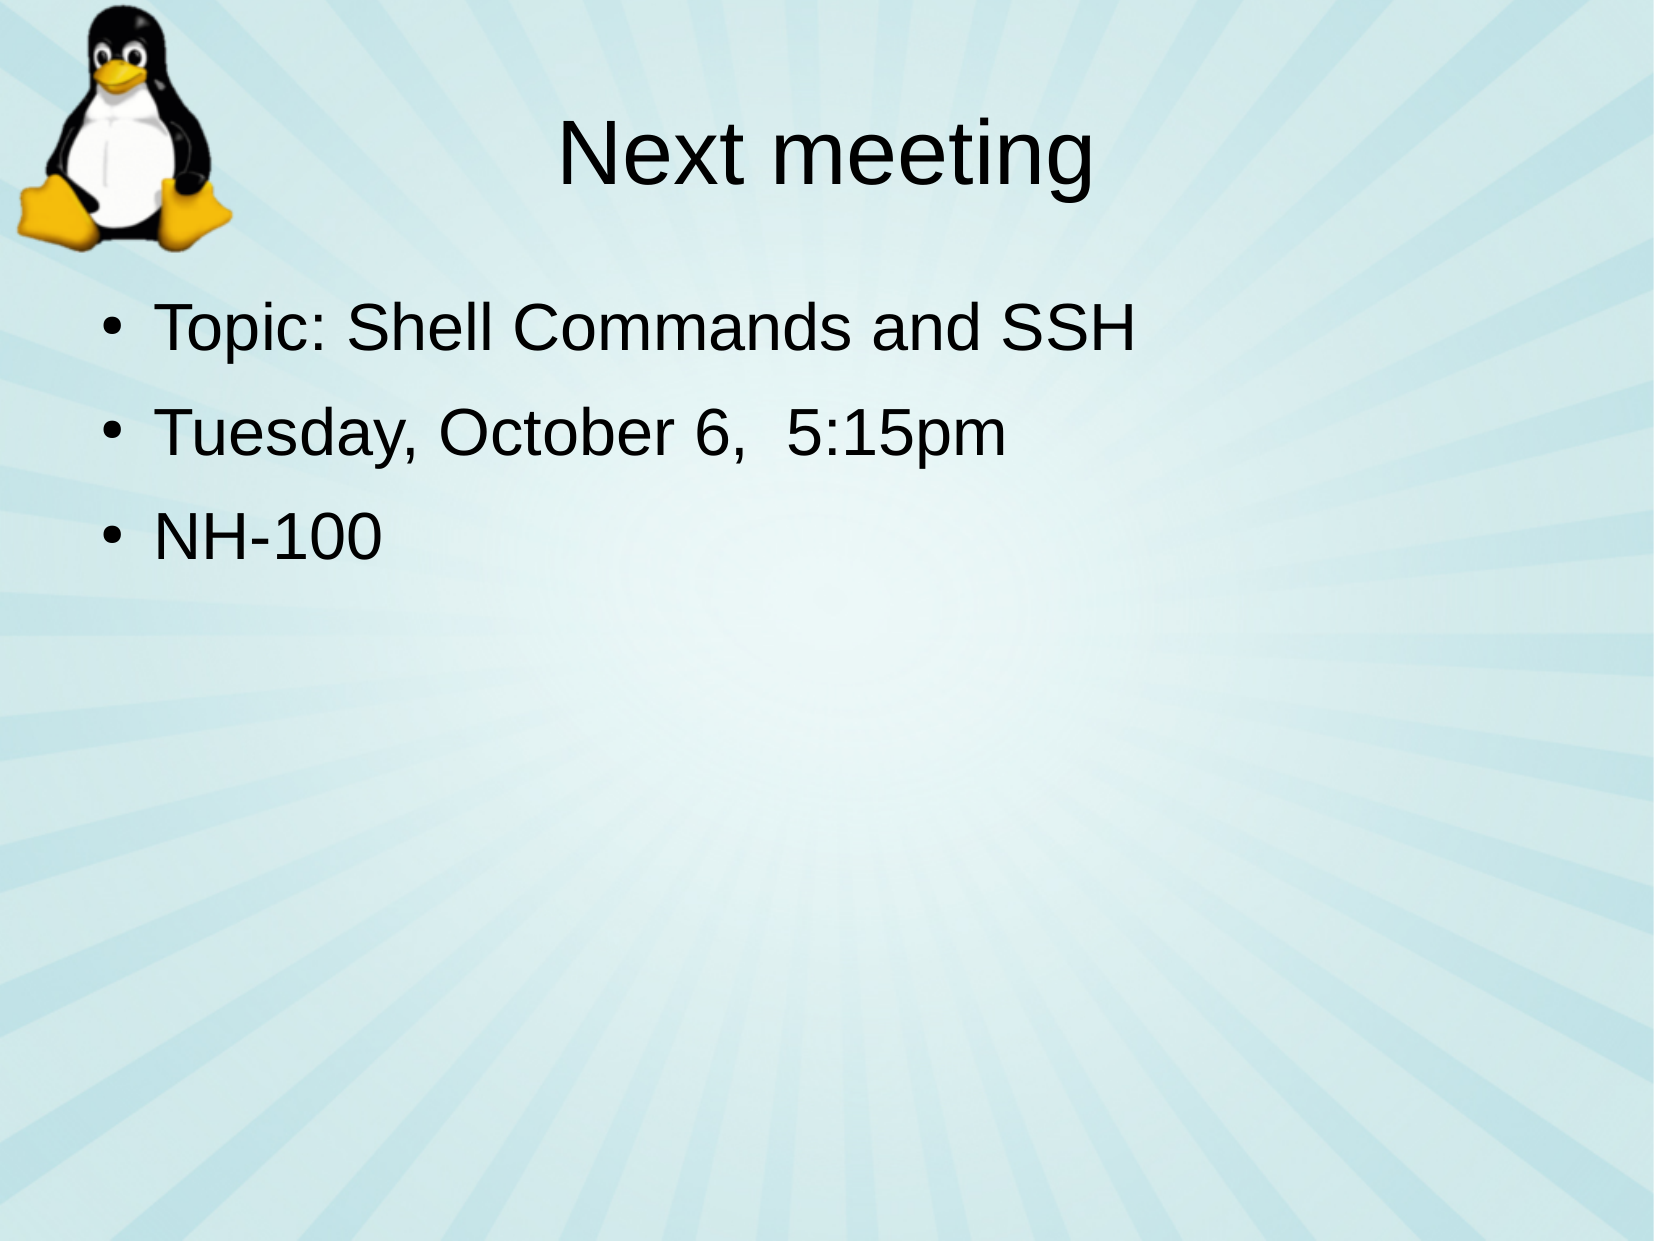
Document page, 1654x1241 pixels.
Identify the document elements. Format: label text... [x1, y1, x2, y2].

picture [0, 0, 1654, 1241]
title Next meeting [82, 49, 1571, 257]
list Topic: Shell Commands and SSH Tuesday, October 6, 5:15pm NH-100 [82, 290, 1571, 1010]
